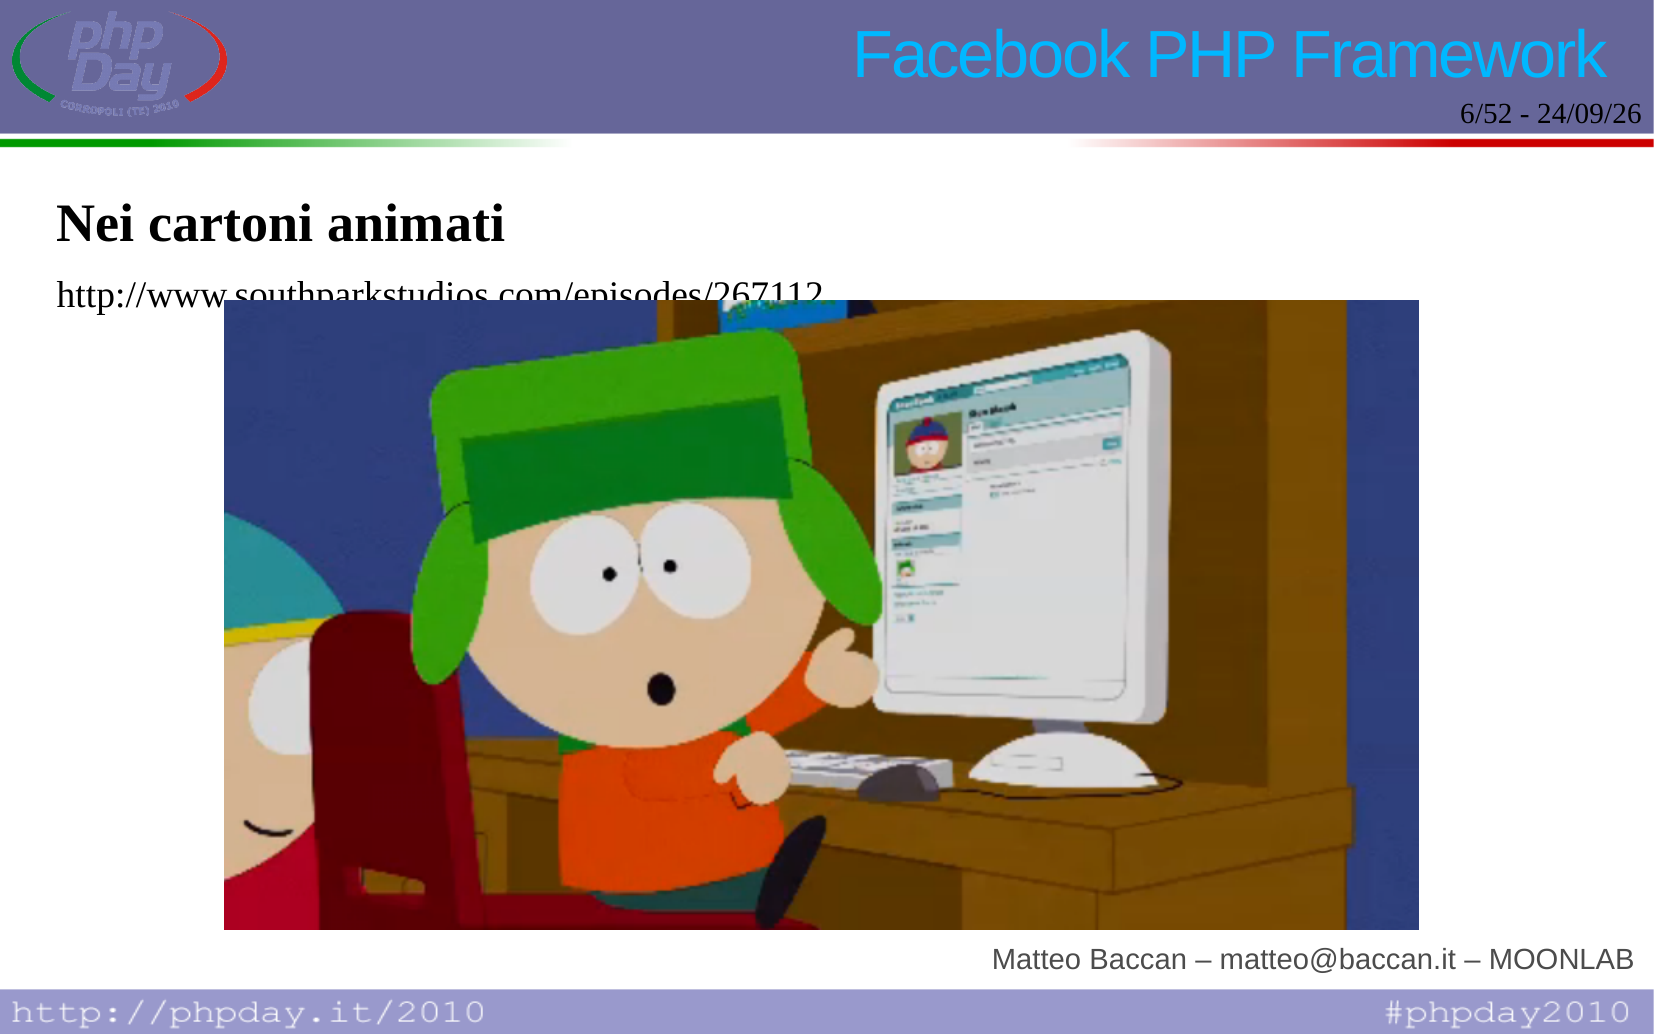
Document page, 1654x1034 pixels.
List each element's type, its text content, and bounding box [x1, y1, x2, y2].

picture [0, 0, 1654, 1034]
text_box Nei cartoni animati http://www.southparkstudios.com/episodes/267112 [6, 156, 1649, 303]
title Facebook PHP Framework [132, 5, 1609, 103]
